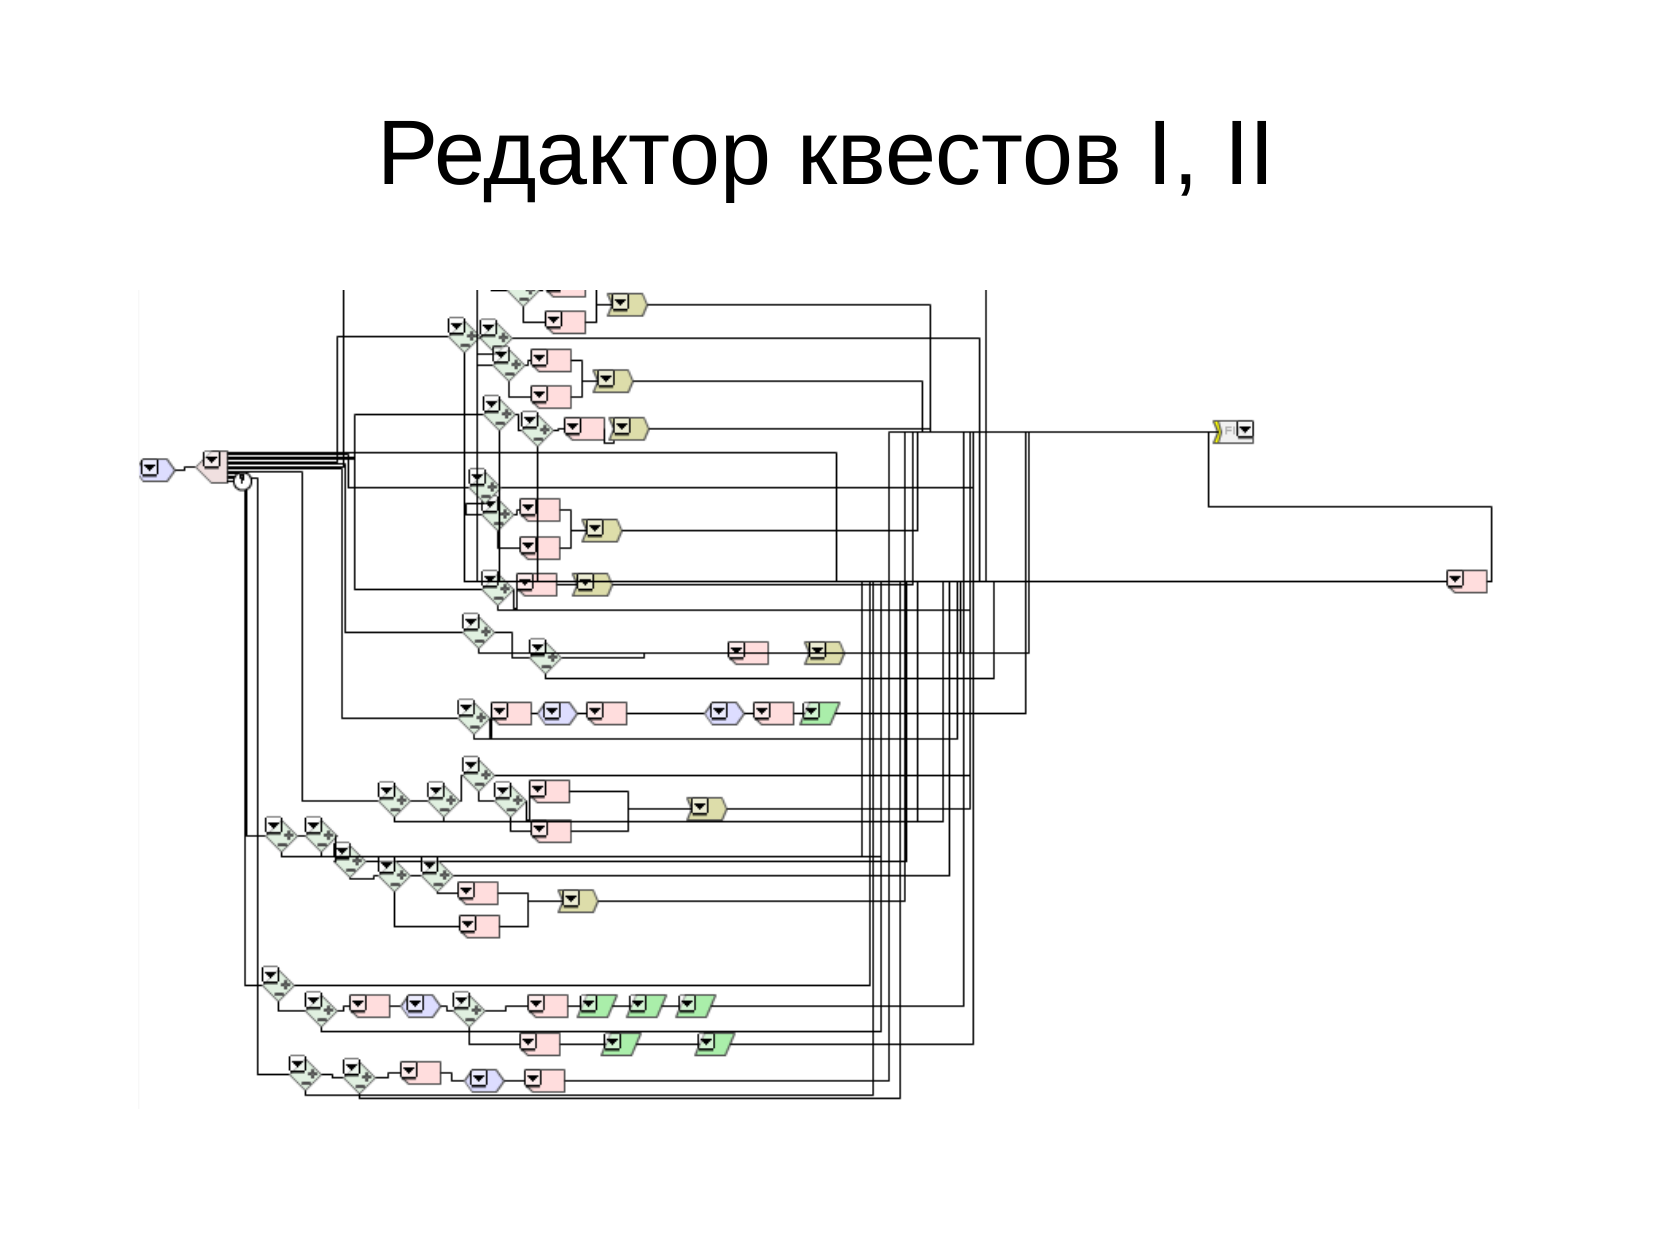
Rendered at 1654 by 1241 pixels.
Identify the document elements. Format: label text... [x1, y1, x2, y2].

picture [138, 290, 1515, 1109]
title Редактор квестов I, II [82, 49, 1571, 257]
